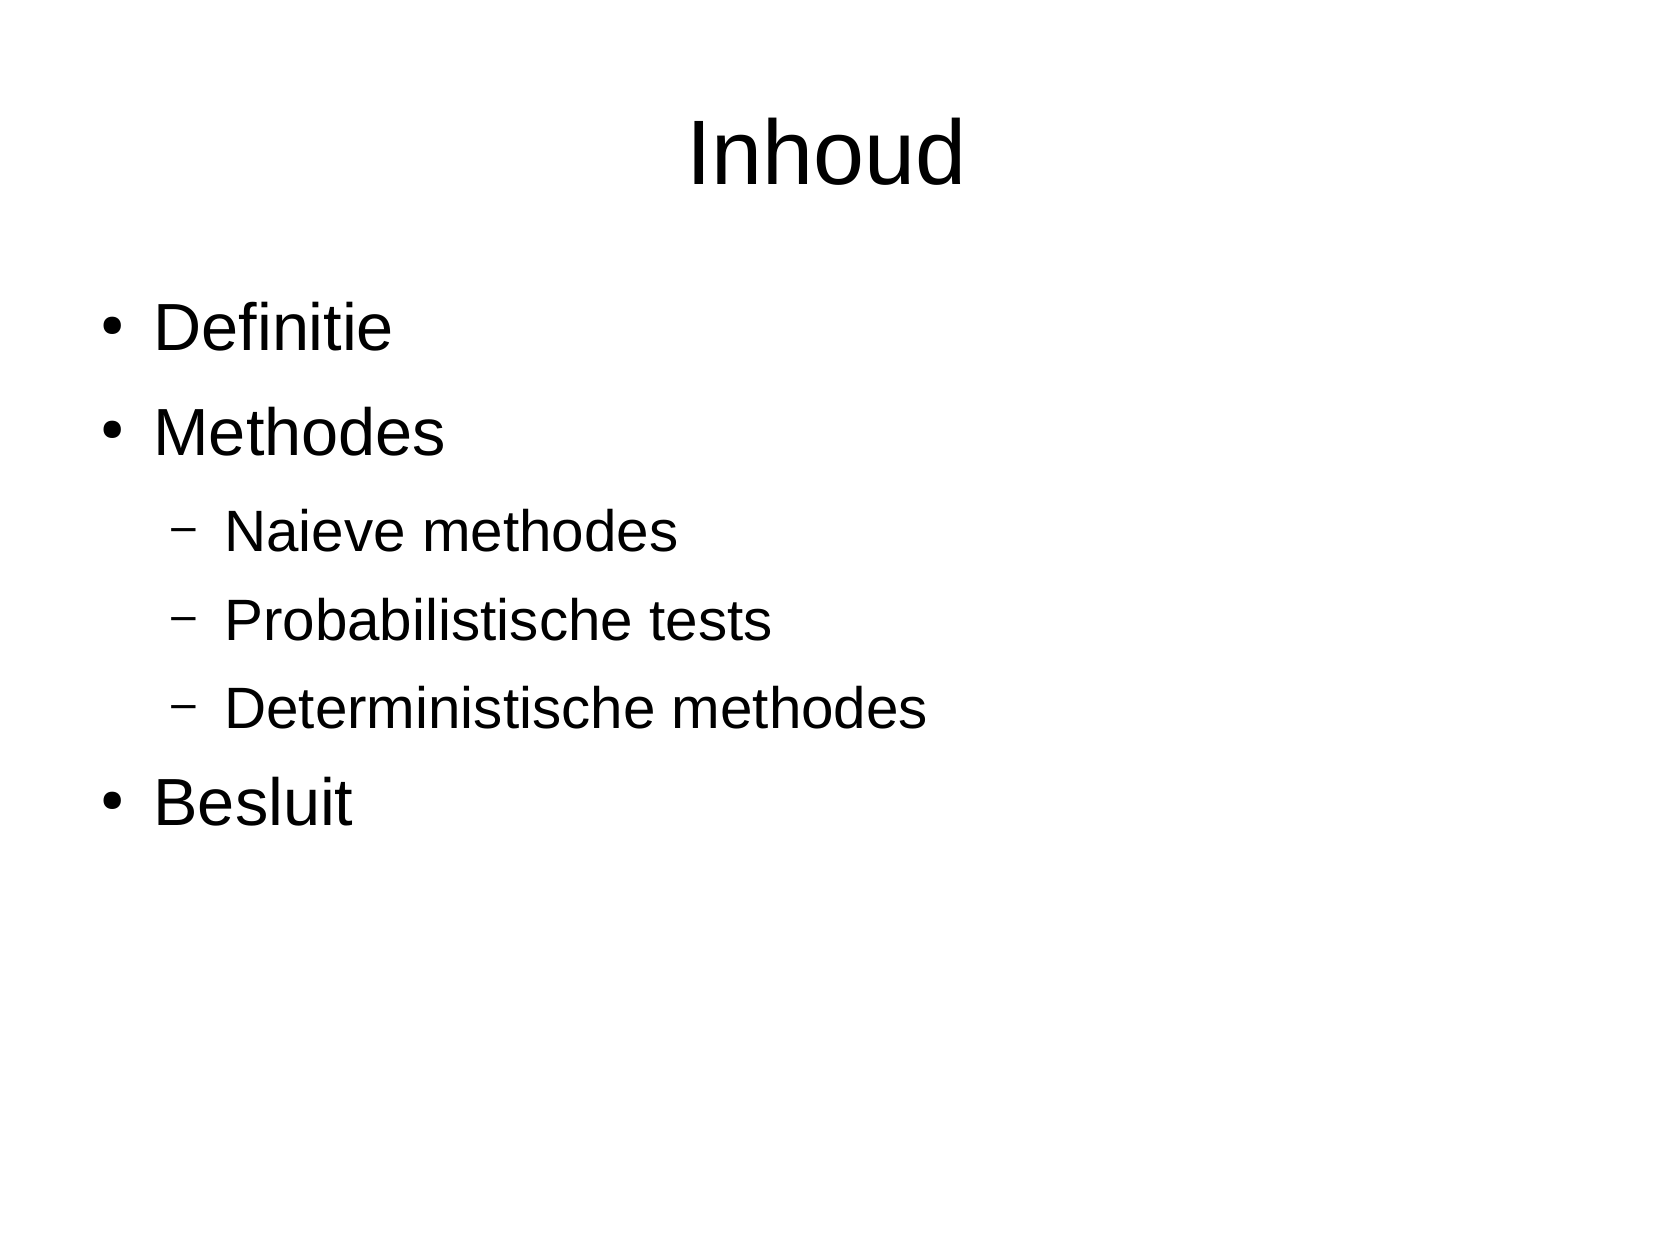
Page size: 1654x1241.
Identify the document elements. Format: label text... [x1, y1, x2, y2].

title Inhoud [82, 49, 1571, 257]
list Definitie Methodes Naieve methodes Probabilistische tests Deterministische methodes Besluit [82, 290, 1571, 1010]
